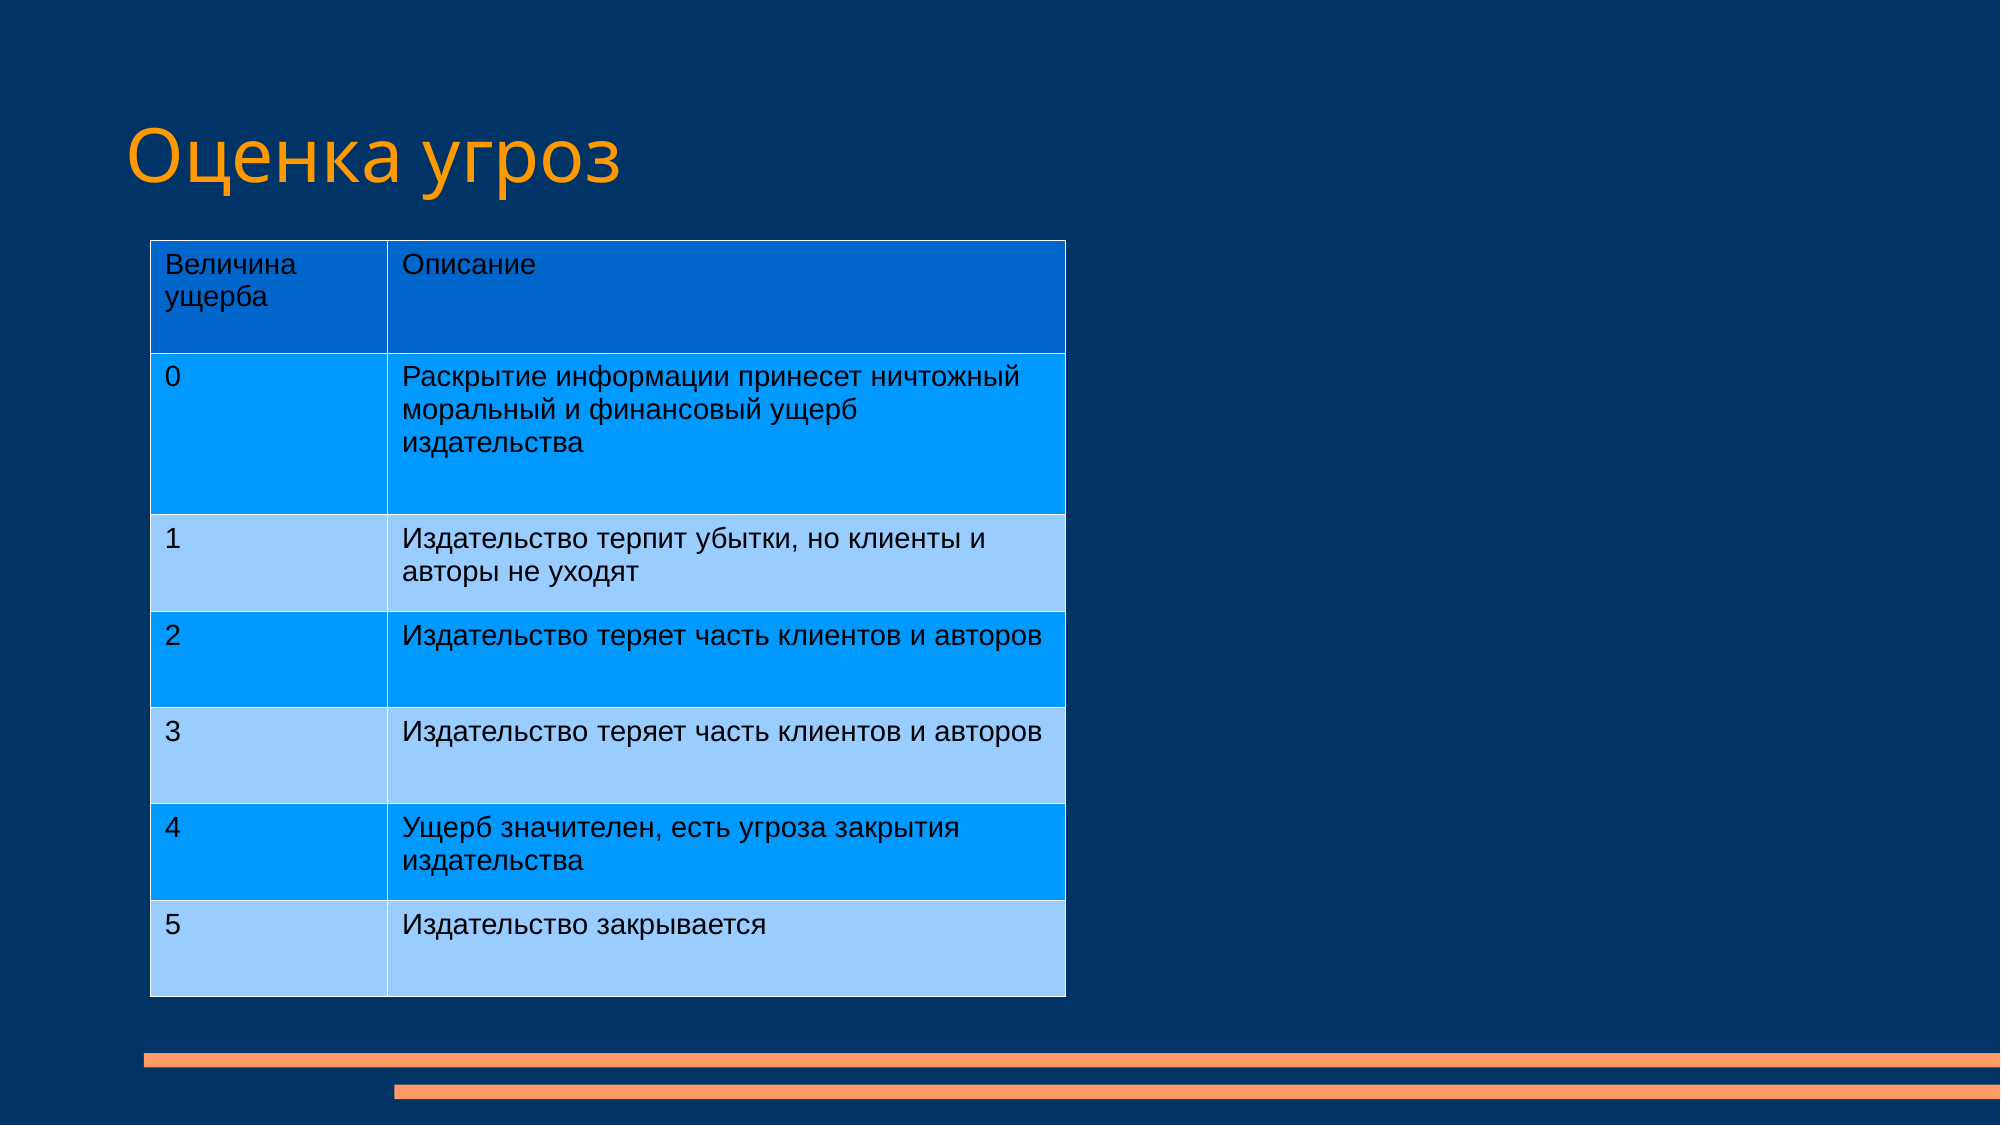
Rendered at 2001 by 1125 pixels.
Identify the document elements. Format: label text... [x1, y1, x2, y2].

table_cell Издательство терпит убытки, но клиенты и авторы не уходят [388, 515, 1065, 611]
table_header Описание [388, 241, 1065, 353]
table_cell 0 [151, 354, 387, 514]
table_cell 2 [151, 612, 387, 707]
table_cell 4 [151, 804, 387, 900]
table_cell Раскрытие информации принесет ничтожный моральный и финансовый ущерб издательства [388, 354, 1065, 514]
table_cell 3 [151, 708, 387, 803]
table_header Величина ущерба [151, 241, 387, 353]
table_cell 5 [151, 901, 387, 996]
title Оценка угроз [111, 99, 1522, 317]
table_cell Ущерб значителен, есть угроза закрытия издательства [388, 804, 1065, 900]
table_cell Издательство закрывается [388, 901, 1065, 996]
table_cell Издательство теряет часть клиентов и авторов [388, 612, 1065, 707]
table_cell 1 [151, 515, 387, 611]
table_cell Издательство теряет часть клиентов и авторов [388, 708, 1065, 803]
